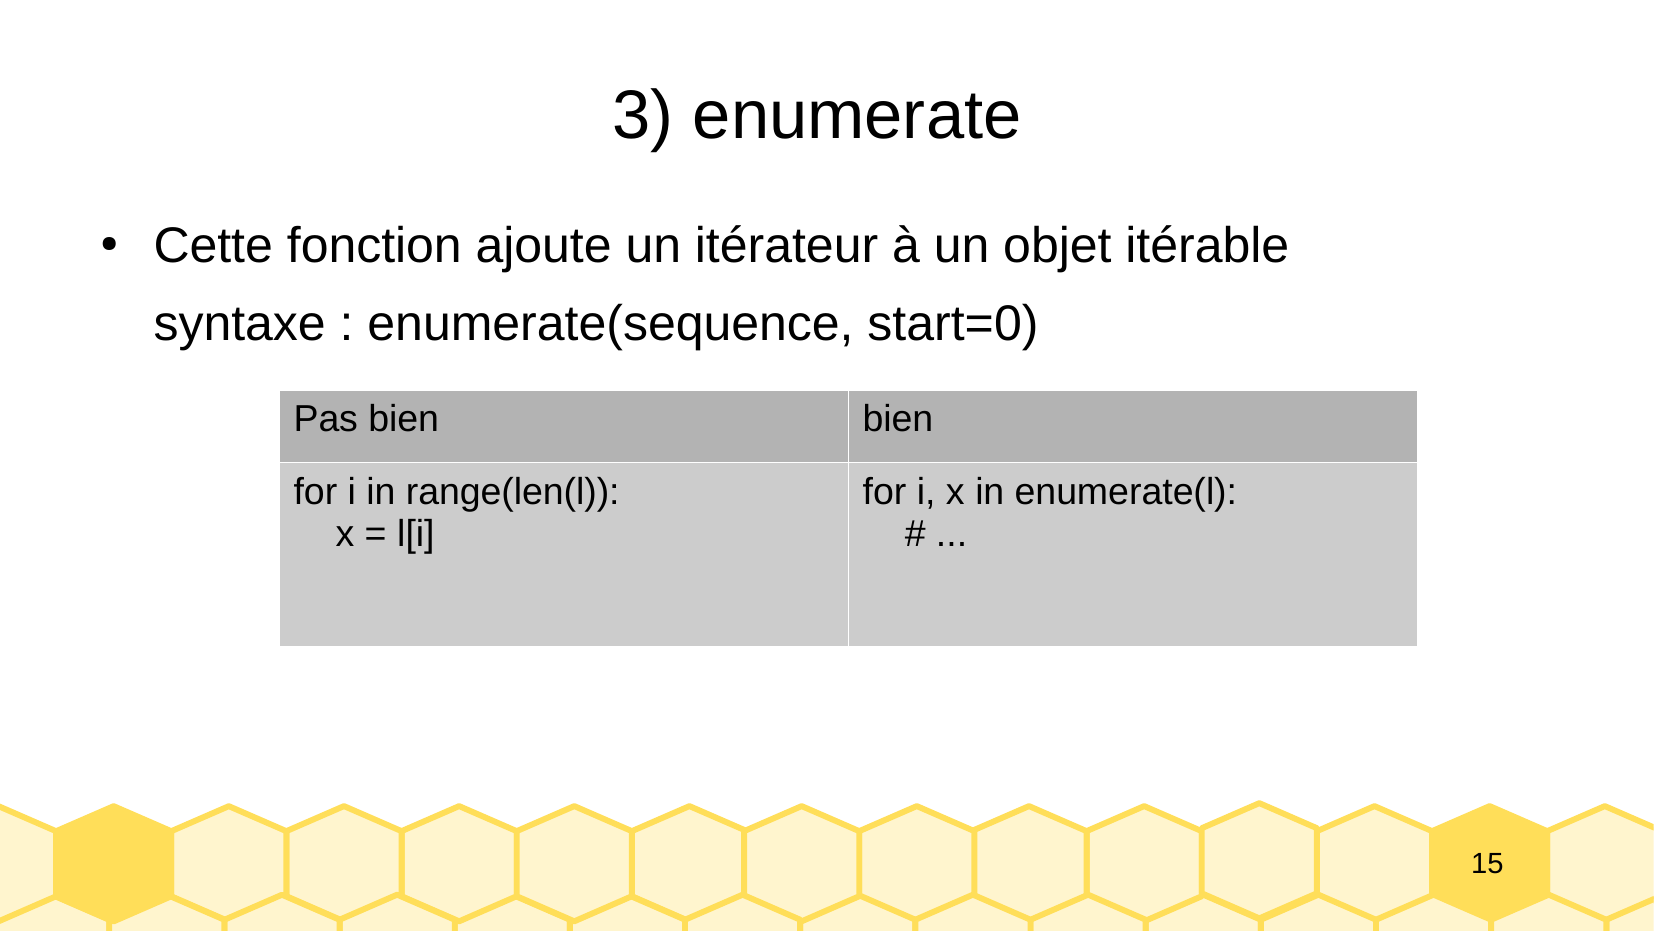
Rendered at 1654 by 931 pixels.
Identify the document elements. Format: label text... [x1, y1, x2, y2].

table_cell for i, x in enumerate(l): # ... [849, 463, 1417, 646]
list Cette fonction ajoute un itérateur à un objet itérable syntaxe : enumerate(sequence, start=0) [82, 217, 1571, 758]
table_header Pas bien [280, 391, 848, 462]
table_cell for i in range(len(l)): x = l[i] [280, 463, 848, 646]
table_header bien [849, 391, 1417, 462]
title 3) enumerate [82, 37, 1571, 193]
